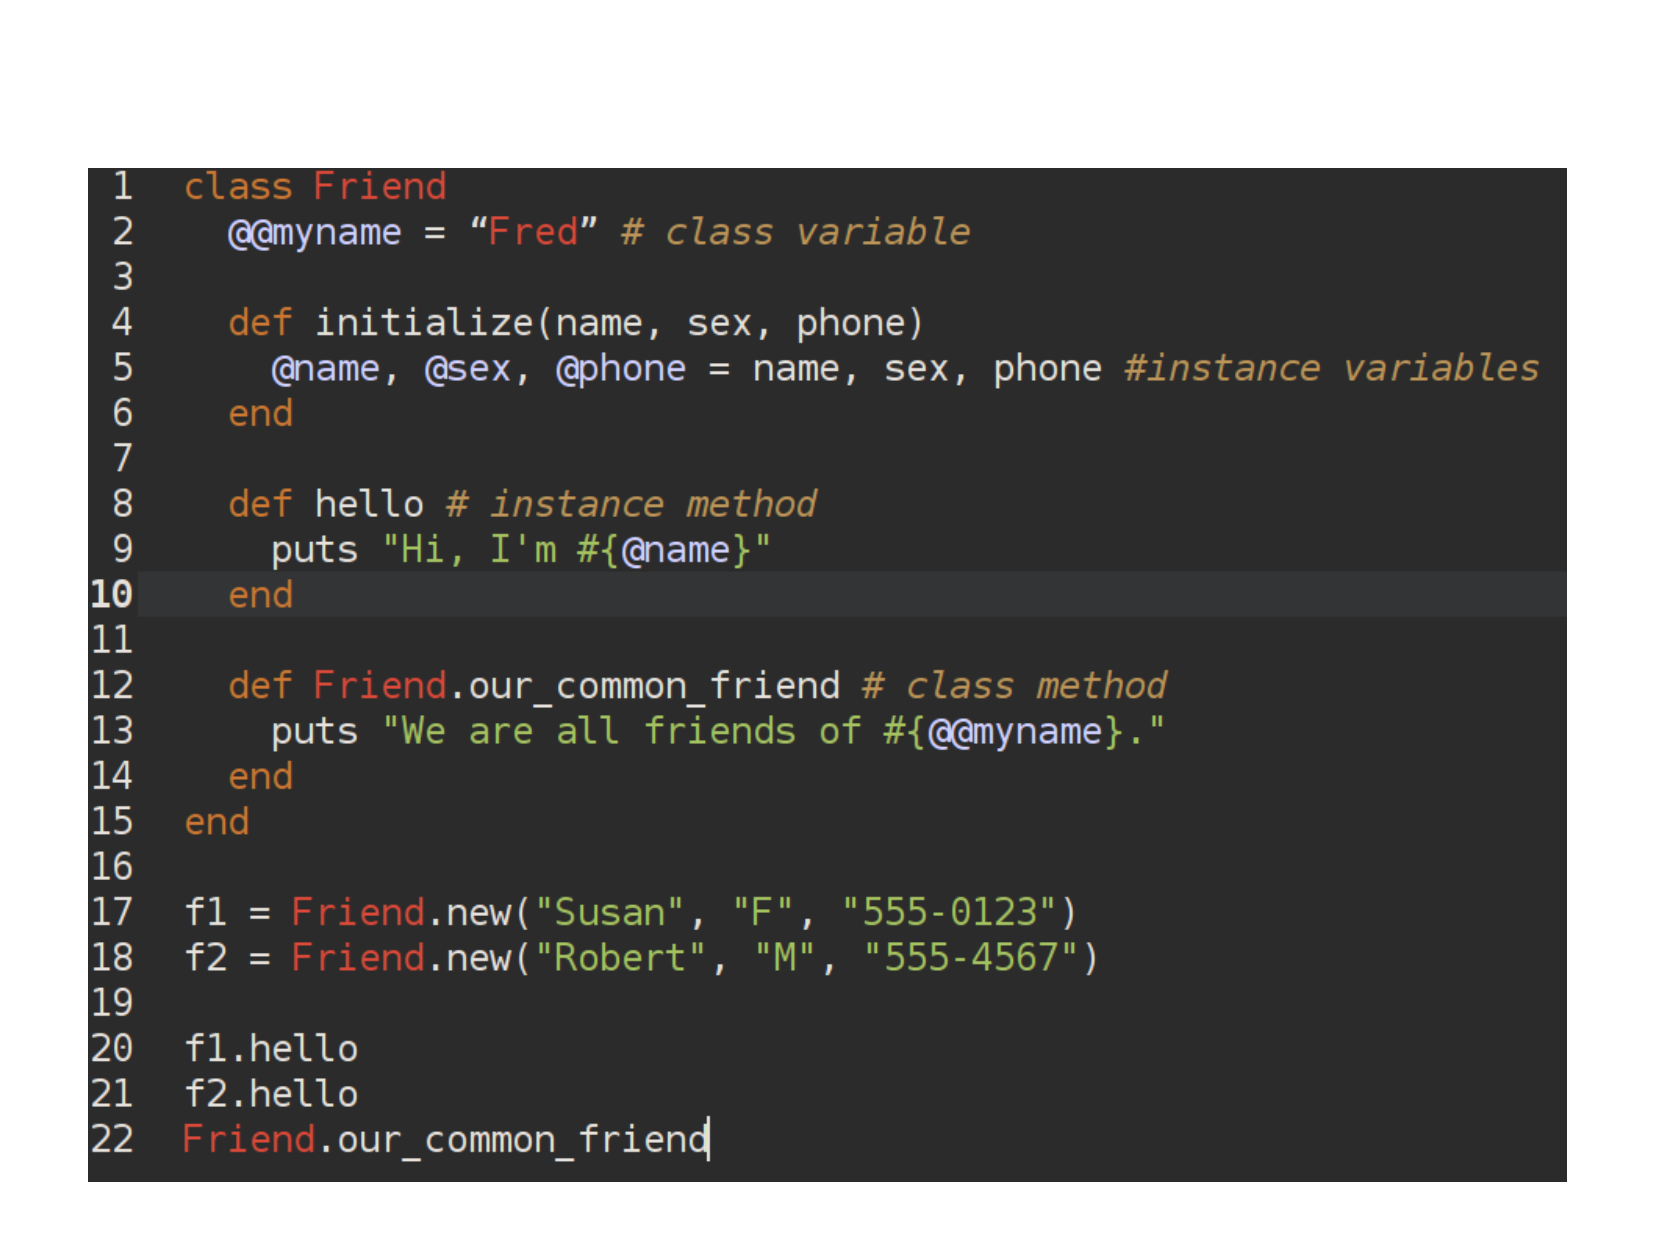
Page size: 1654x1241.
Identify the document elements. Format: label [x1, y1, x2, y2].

picture [88, 168, 1567, 1182]
